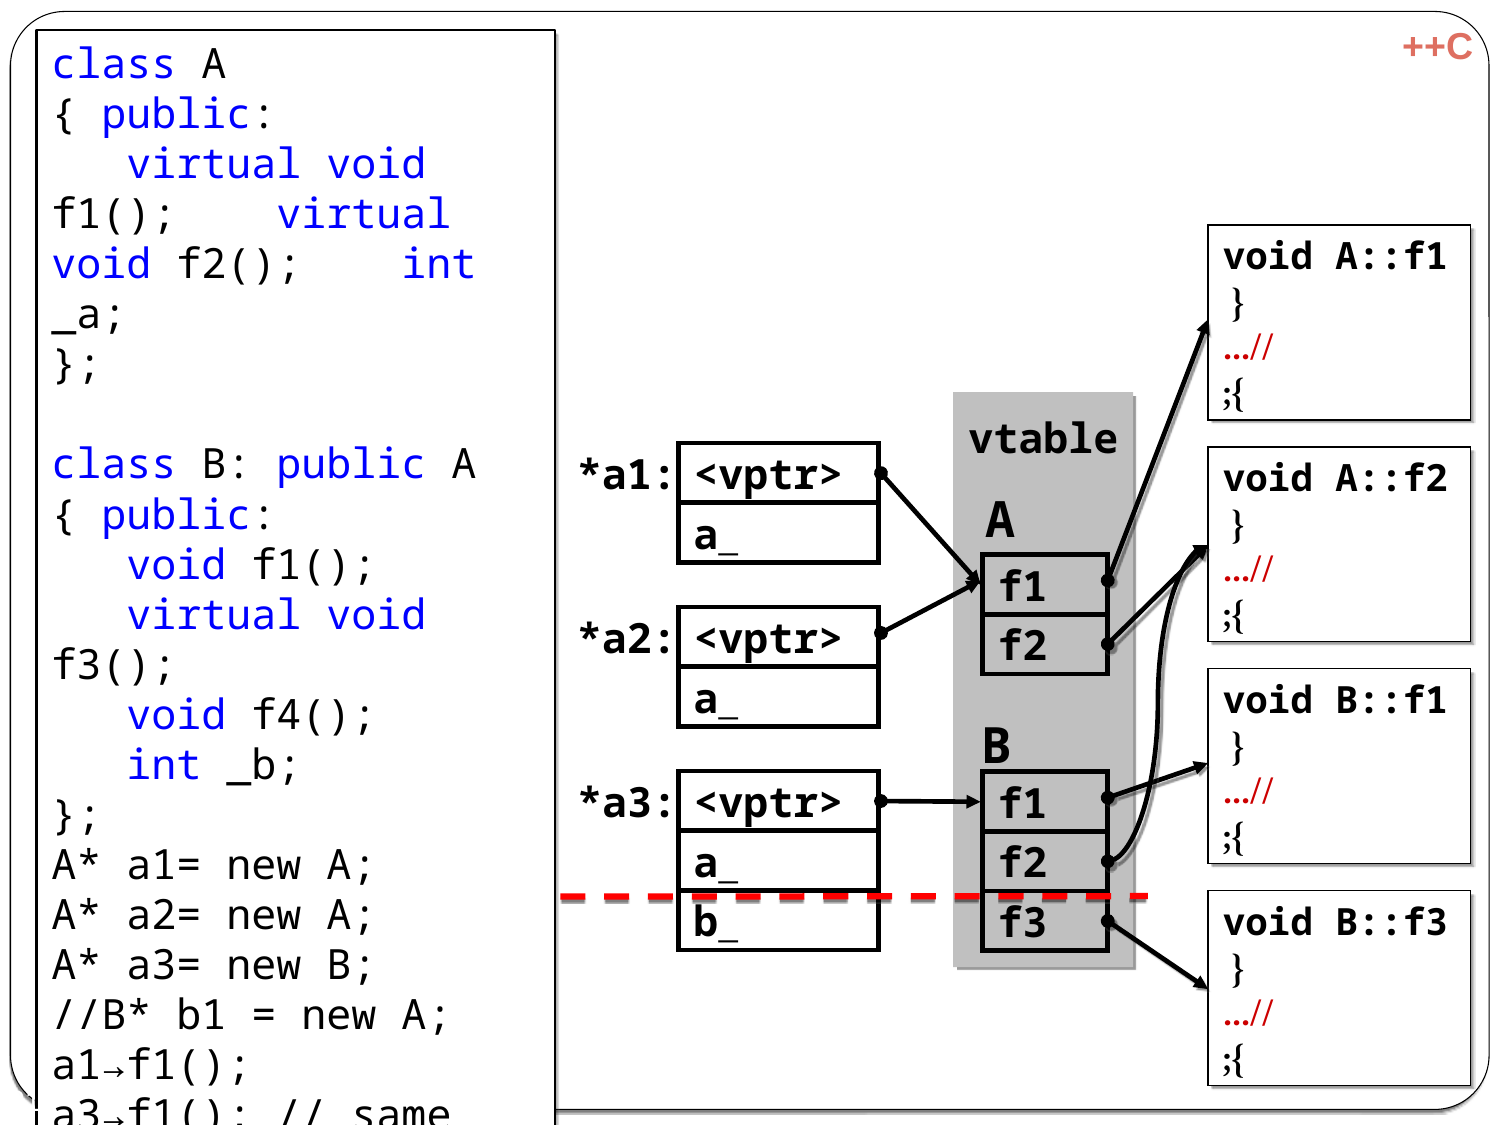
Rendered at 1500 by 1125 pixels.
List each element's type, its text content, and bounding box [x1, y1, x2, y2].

text_box *a2: [546, 589, 707, 685]
text_box f2 [982, 614, 1108, 674]
text_box void A::f2 { //... }; [1208, 446, 1471, 642]
text_box _b [678, 890, 879, 950]
text_box f2 [982, 831, 1108, 891]
text_box [953, 470, 1134, 968]
text_box *a1: [546, 425, 707, 521]
text_box f3 [982, 891, 1108, 951]
text_box [953, 392, 1134, 404]
text_box void A::f1 { //... }; [1208, 224, 1471, 420]
text_box <vptr> [708, 771, 879, 830]
text_box <vptr> [707, 606, 879, 666]
text_box B [967, 705, 1027, 781]
text_box [1108, 845, 1134, 935]
text_box f1 [982, 554, 1108, 614]
text_box void B::f3 { //... }; [1208, 890, 1471, 1086]
text_box class A { public: virtual void f1(); virtual void f2(); int _a; }; class B: public A { public: void f1(); virtual void f3(); void f4(); int _b; }; A* a1= new A; A* a2= new A; A* a3= new B; //B* b1 = new A; a1→f1(); a3→f1(); // same code [36, 29, 555, 1125]
text_box A [970, 479, 1031, 555]
text_box <vptr> [707, 443, 879, 502]
text_box void B::f1 { //... }; [1208, 668, 1471, 864]
text_box [953, 559, 968, 591]
text_box vtable [953, 404, 1134, 470]
text_box f1 [982, 771, 1108, 831]
text_box _a [678, 830, 879, 890]
text_box _a [678, 666, 879, 727]
text_box *a3: [547, 753, 708, 849]
text_box _a [678, 502, 879, 563]
text_box [1108, 792, 1134, 856]
slide_number <number> [0, 1074, 50, 1125]
text_box [1108, 523, 1134, 637]
